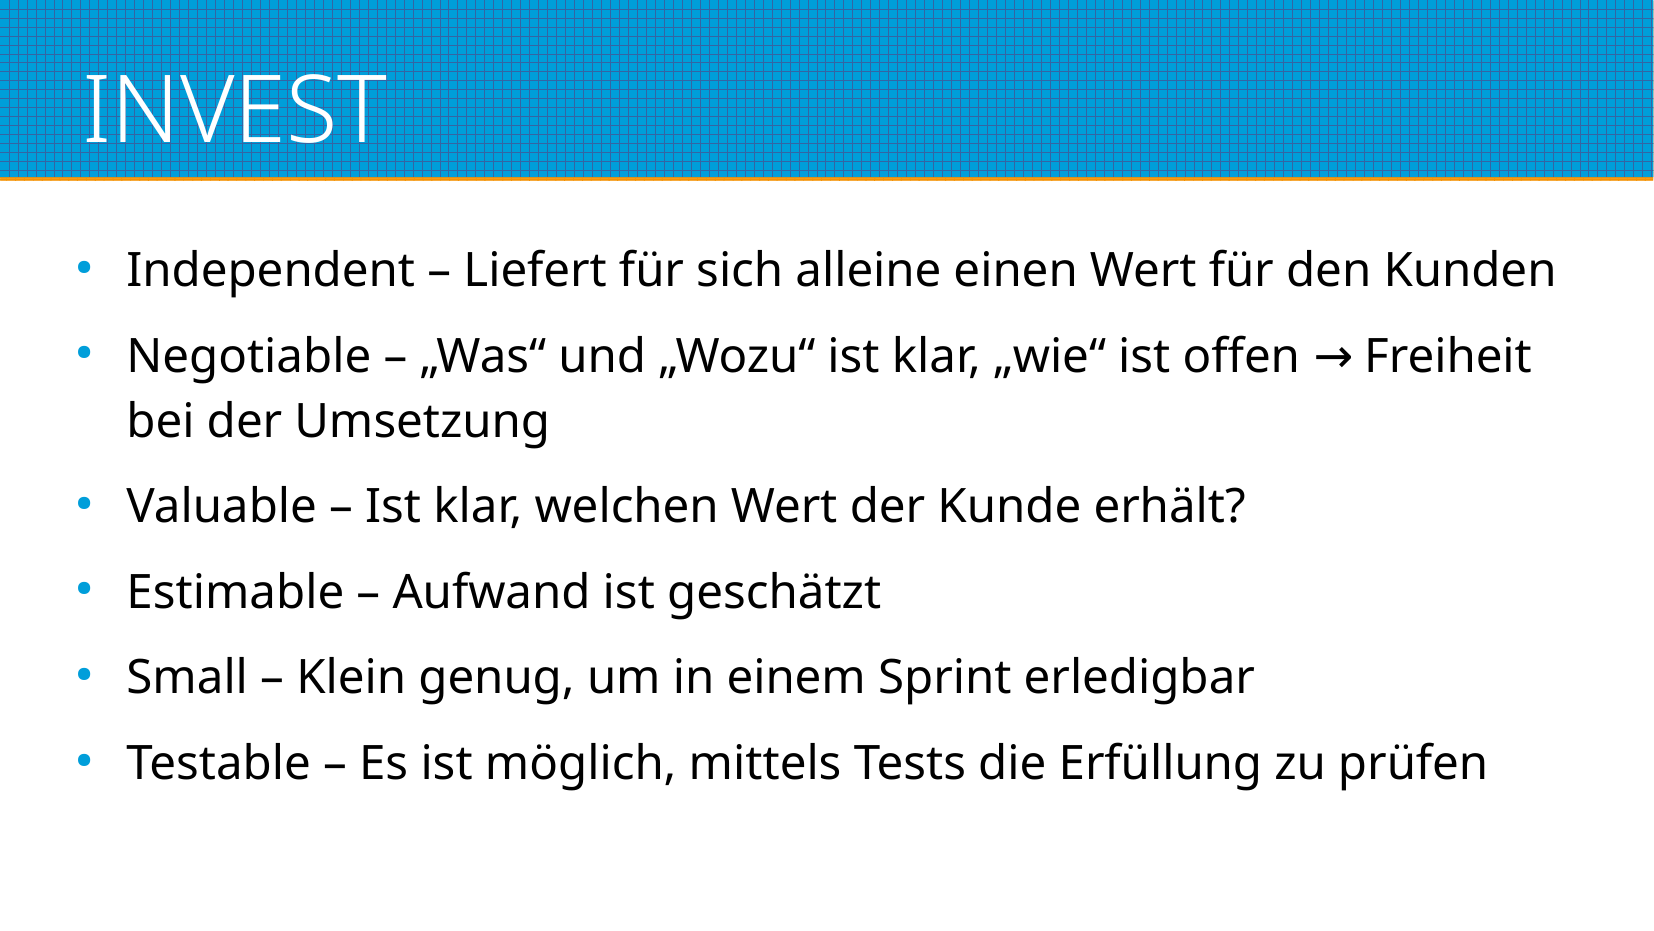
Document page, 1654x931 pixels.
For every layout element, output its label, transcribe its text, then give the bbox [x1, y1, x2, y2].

list Independent – Liefert für sich alleine einen Wert für den Kunden Negotiable – „Was“ und „Wozu“ ist klar, „wie“ ist offen → Freiheit bei der Umsetzung Valuable – Ist klar, welchen Wert der Kunde erhält? Estimable – Aufwand ist geschätzt Small – Klein genug, um in einem Sprint erledigbar Testable – Es ist möglich, mittels Tests die Erfüllung zu prüfen [59, 236, 1572, 811]
title INVEST [82, 14, 1571, 171]
